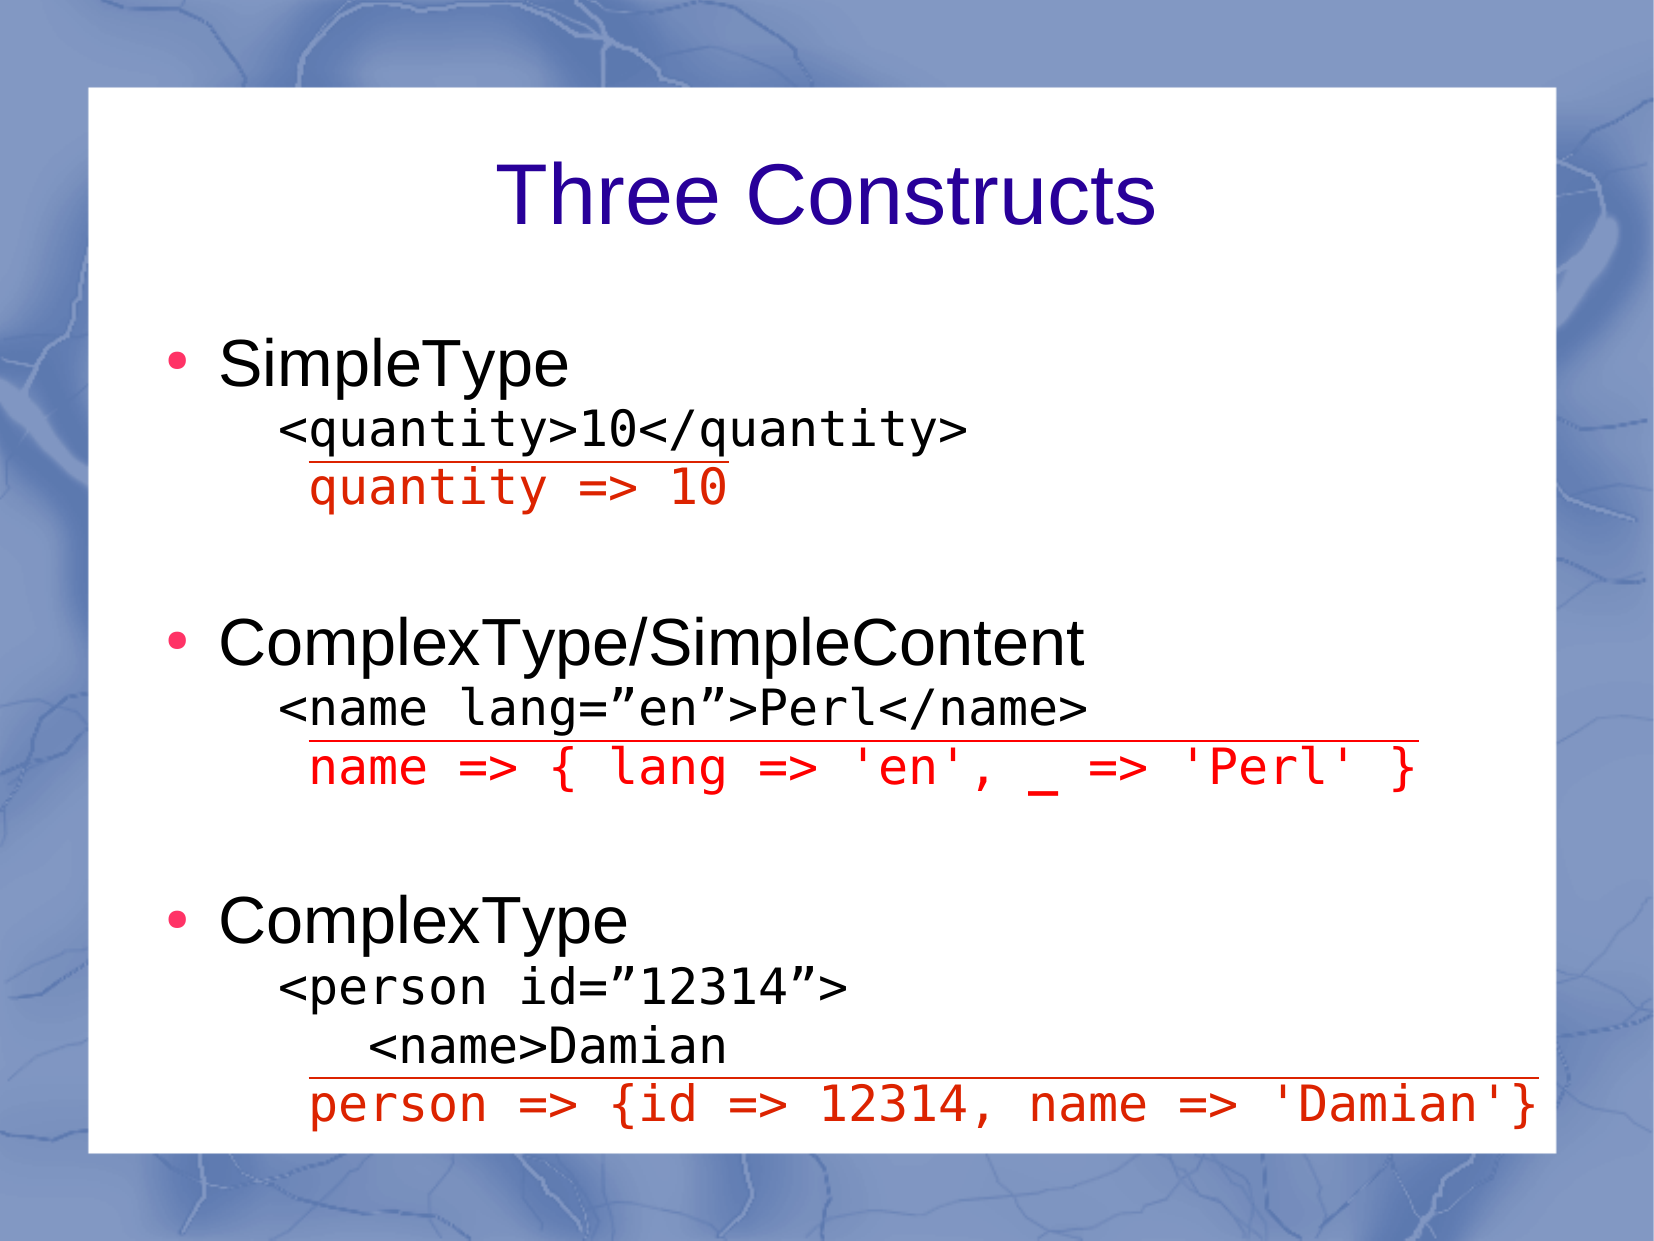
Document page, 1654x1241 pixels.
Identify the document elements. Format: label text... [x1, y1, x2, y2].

list SimpleType <quantity>10</quantity> quantity => 10 ComplexType/SimpleContent <name lang=”en”>Perl</name> name => { lang => 'en', _ => 'Perl' } ComplexType <person id=”12314”> <name>Damian person => {id => 12314, name => 'Damian'} [147, 325, 1576, 1232]
title Three Constructs [118, 90, 1536, 298]
picture [0, 0, 1654, 1241]
